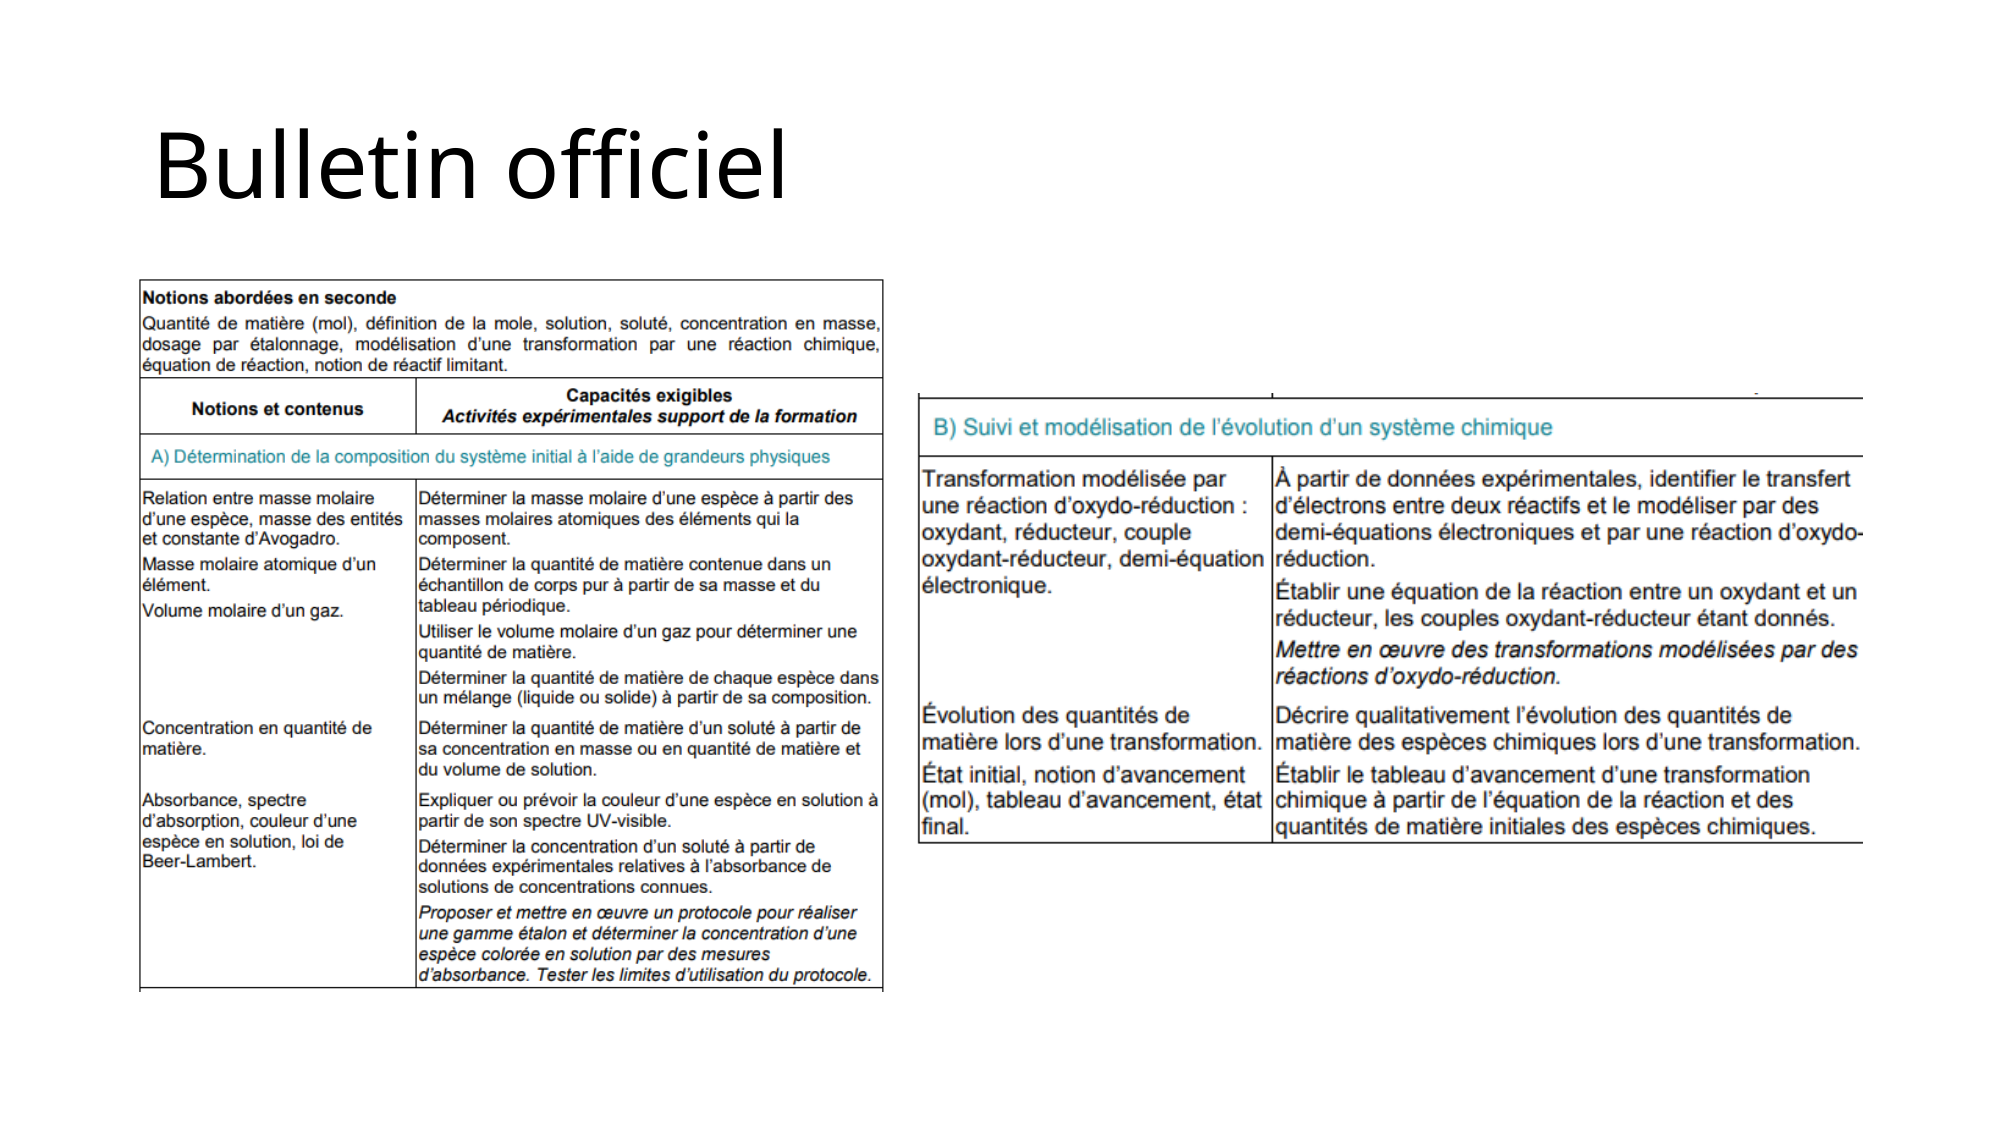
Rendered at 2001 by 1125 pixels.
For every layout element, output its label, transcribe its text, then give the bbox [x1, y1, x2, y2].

title Bulletin officiel [137, 59, 1863, 278]
picture [137, 277, 886, 992]
picture [909, 393, 1863, 847]
